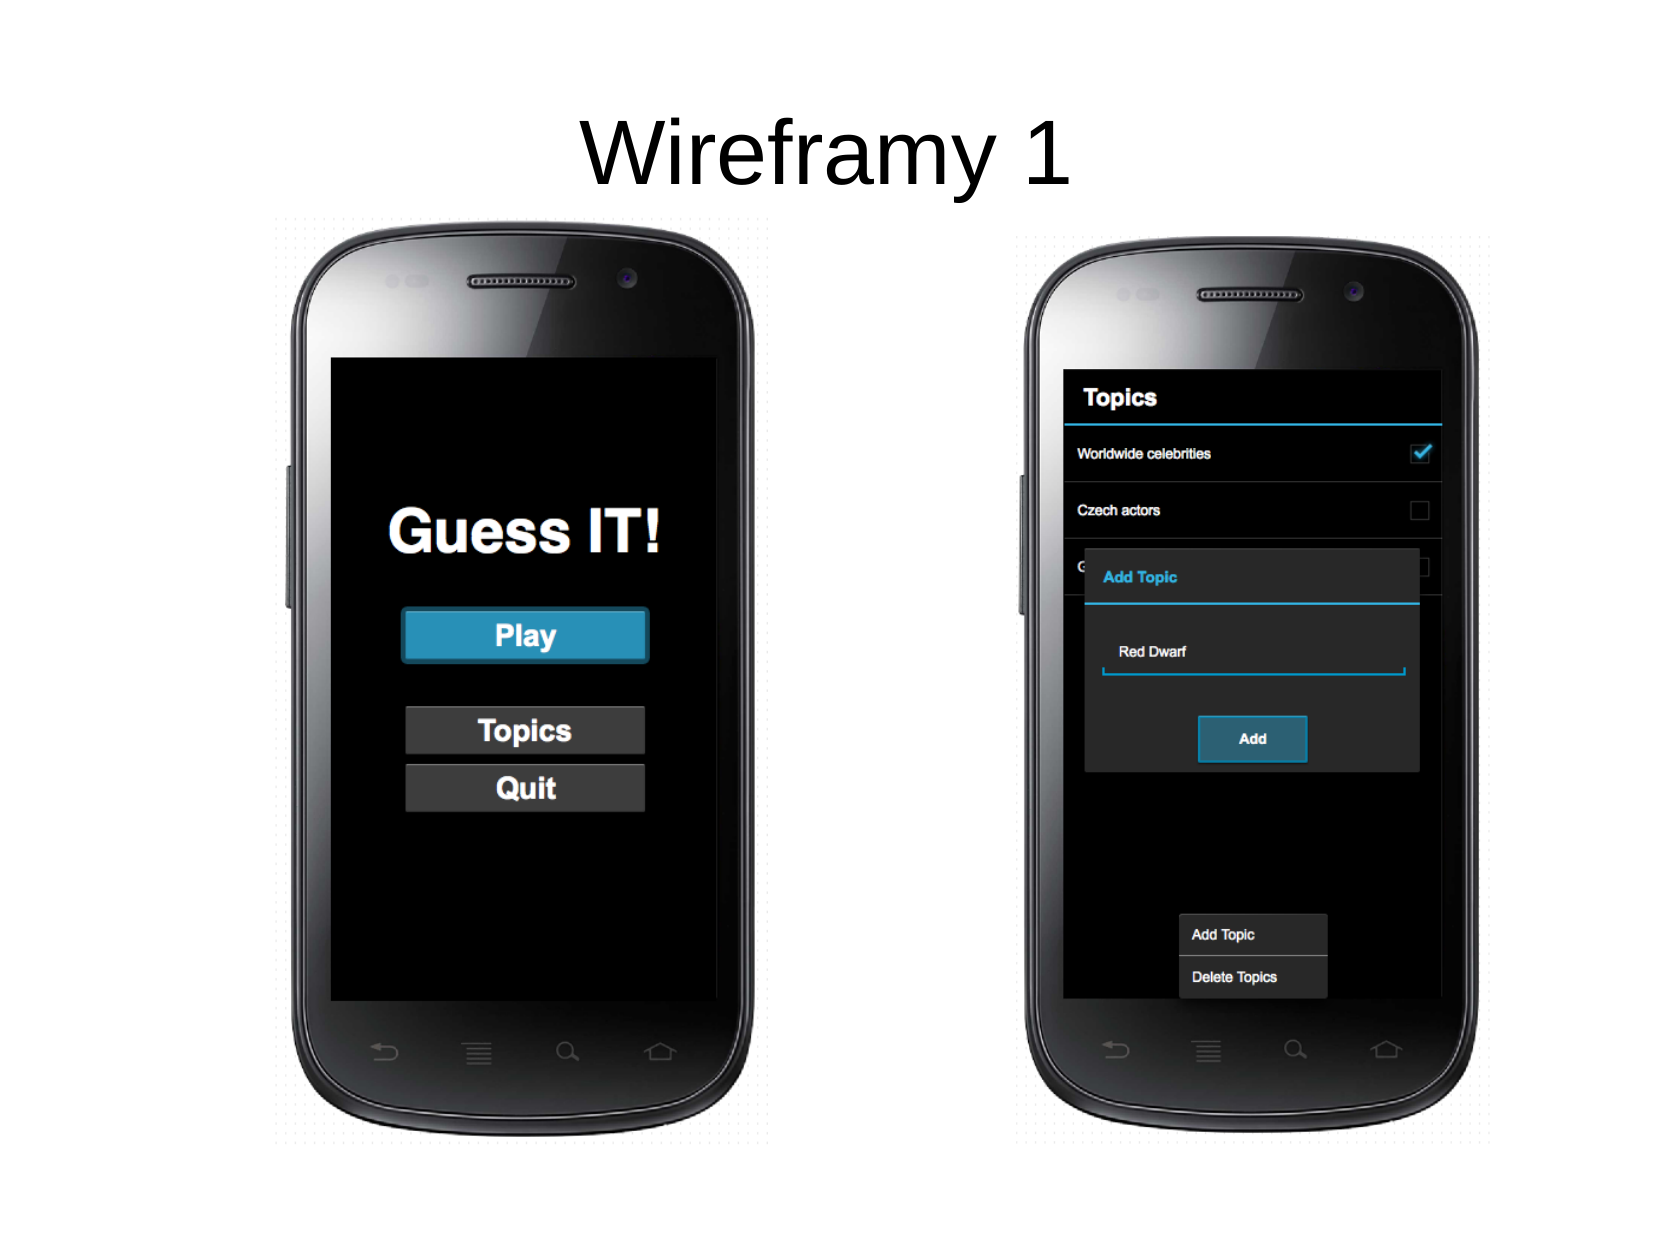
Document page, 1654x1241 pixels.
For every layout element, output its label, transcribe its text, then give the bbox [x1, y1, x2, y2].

picture [1015, 236, 1492, 1146]
title Wireframy 1 [82, 49, 1571, 257]
picture [272, 212, 768, 1150]
